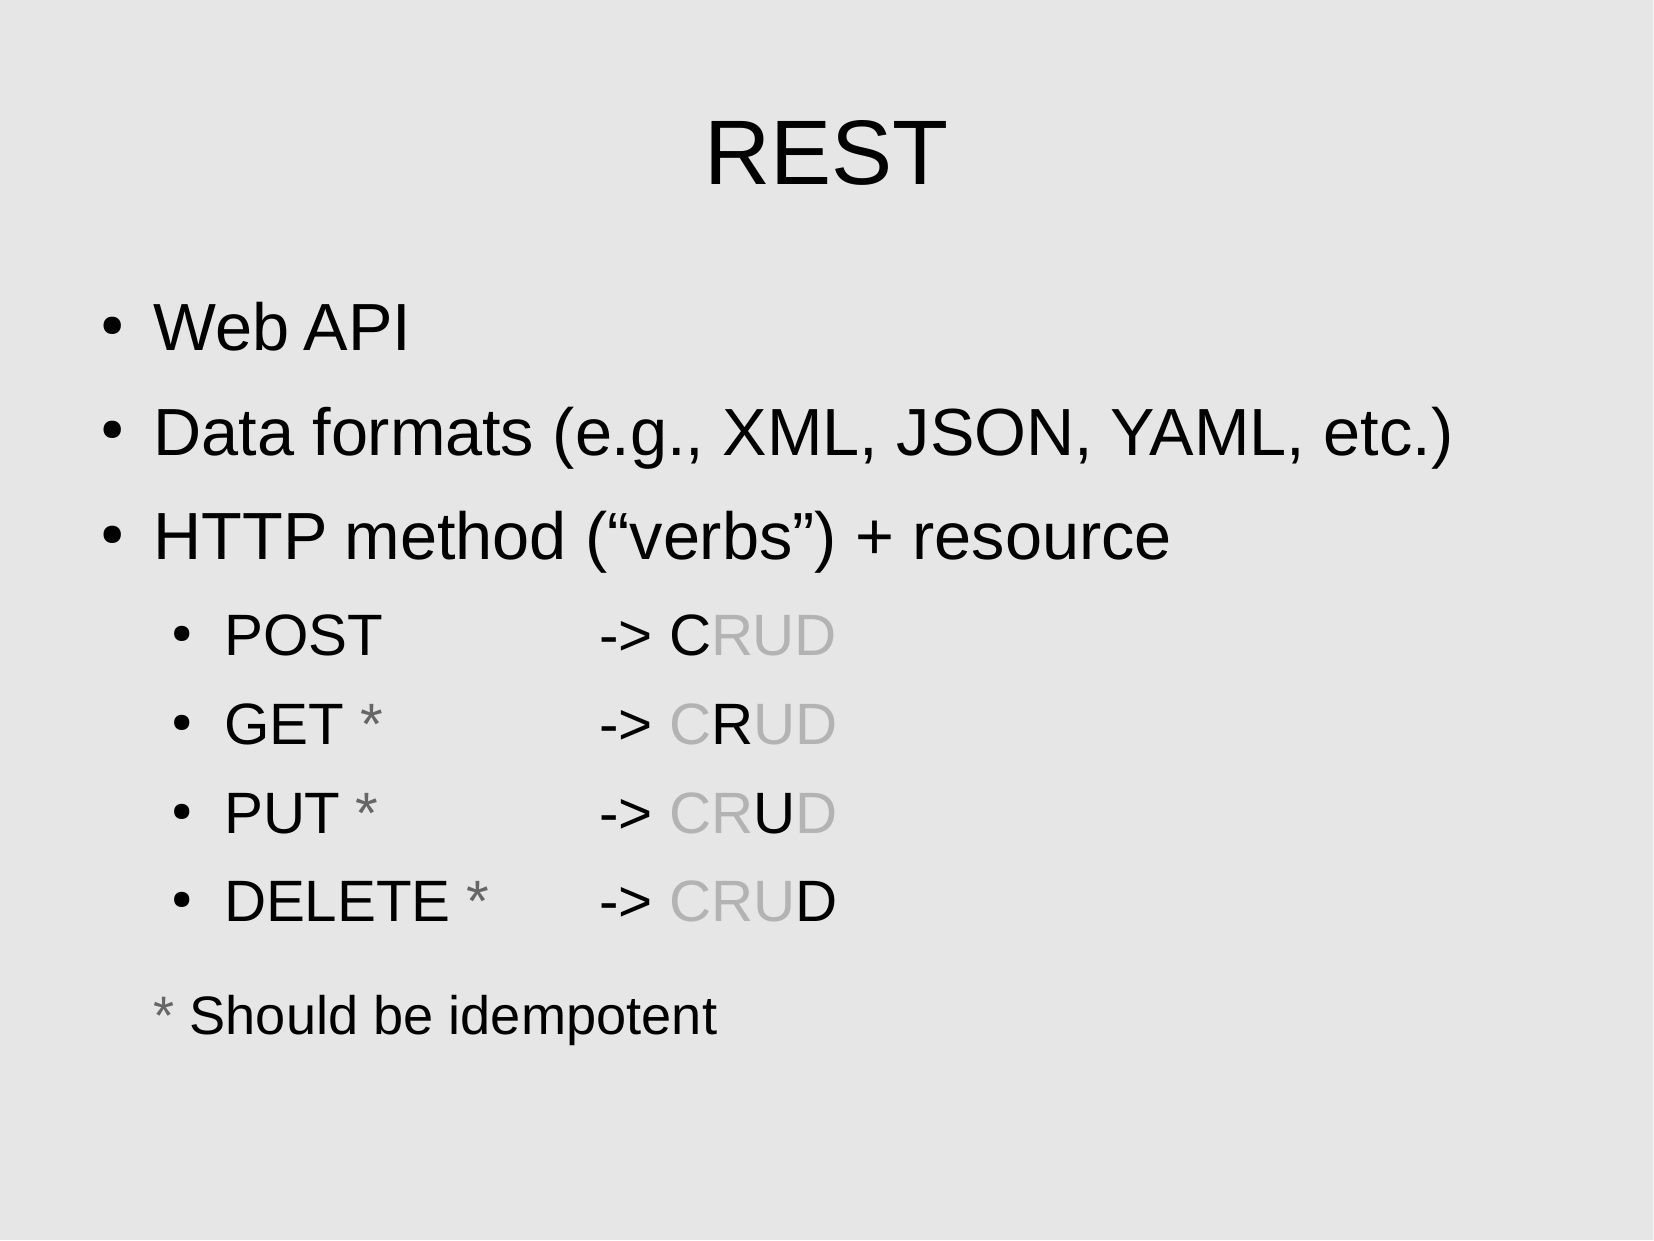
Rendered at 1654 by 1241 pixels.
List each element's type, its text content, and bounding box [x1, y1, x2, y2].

list Web API Data formats (e.g., XML, JSON, YAML, etc.) HTTP method (“verbs”) + resource POST -> CRUD GET * -> CRUD PUT * -> CRUD DELETE * -> CRUD * Should be idempotent [82, 290, 1571, 1109]
title REST [82, 49, 1571, 257]
